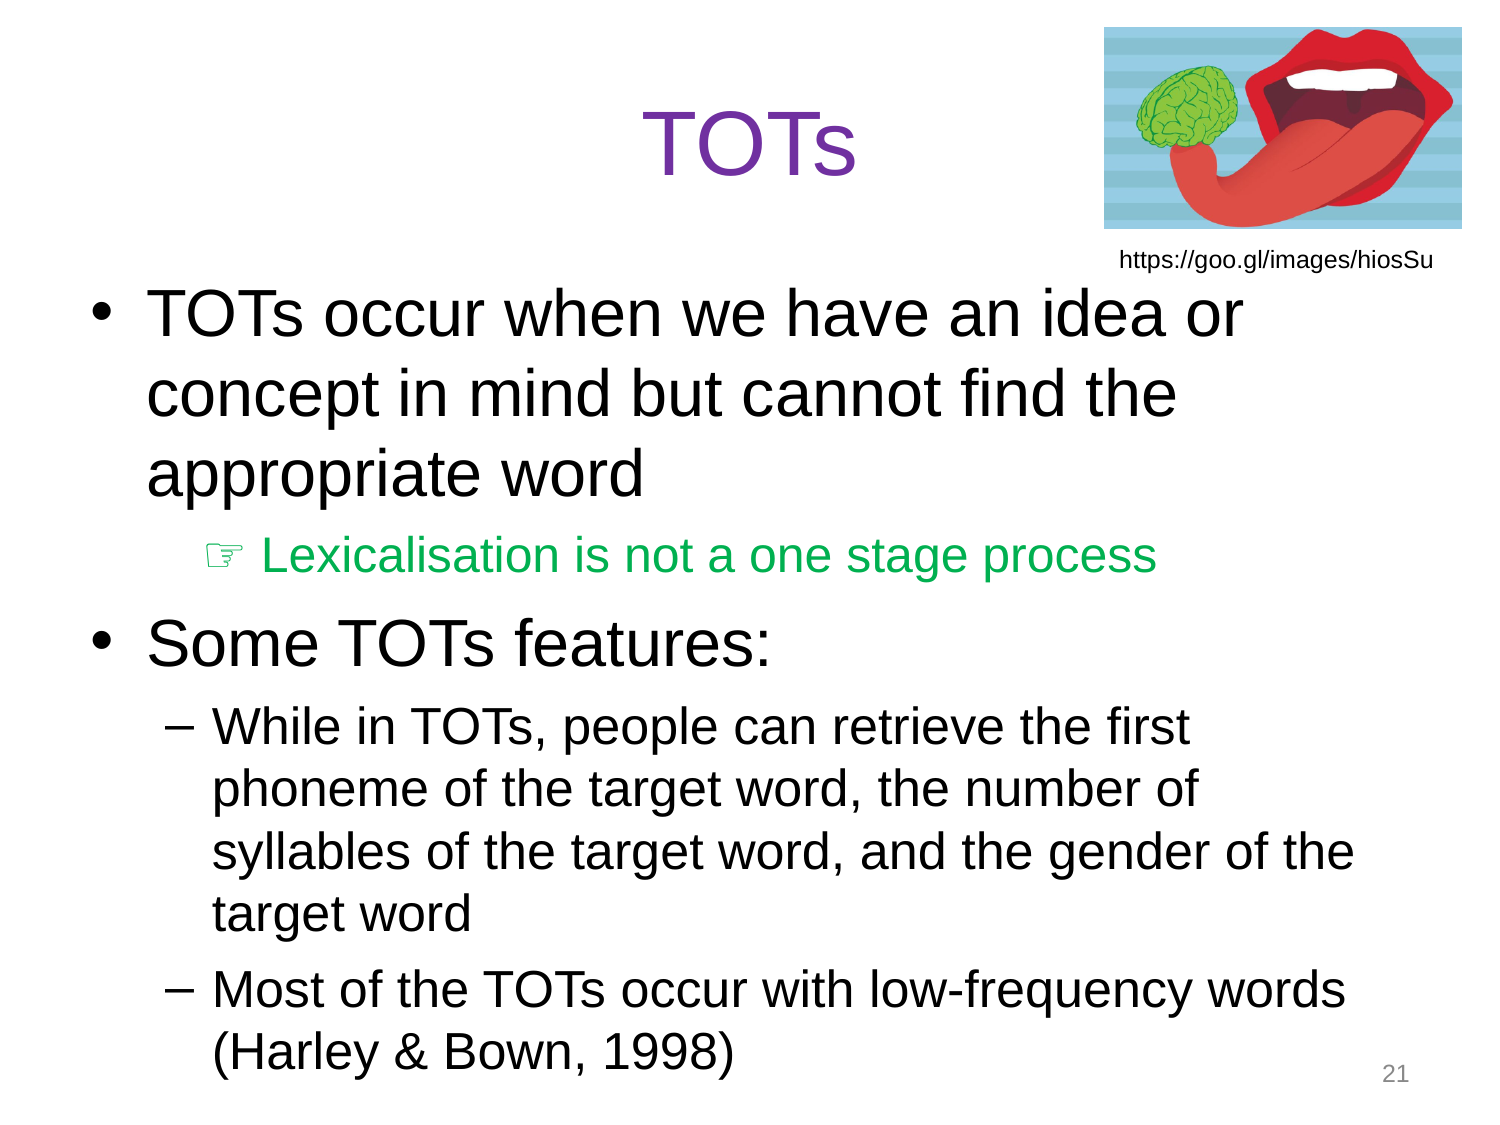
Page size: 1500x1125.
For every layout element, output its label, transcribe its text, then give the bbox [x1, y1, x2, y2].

picture [1104, 27, 1462, 229]
title TOTs [75, 45, 1426, 233]
text_box <number> [1074, 1042, 1426, 1103]
list TOTs occur when we have an idea or concept in mind but cannot find the appropriate word ☞ Lexicalisation is not a one stage process Some TOTs features: While in TOTs, people can retrieve the first phoneme of the target word, the number of syllables of the target word, and the gender of the target word Most of the TOTs occur with low-frequency words (Harley & Bown, 1998) [75, 262, 1426, 1125]
text_box https://goo.gl/images/hiosSu [1104, 236, 1462, 282]
